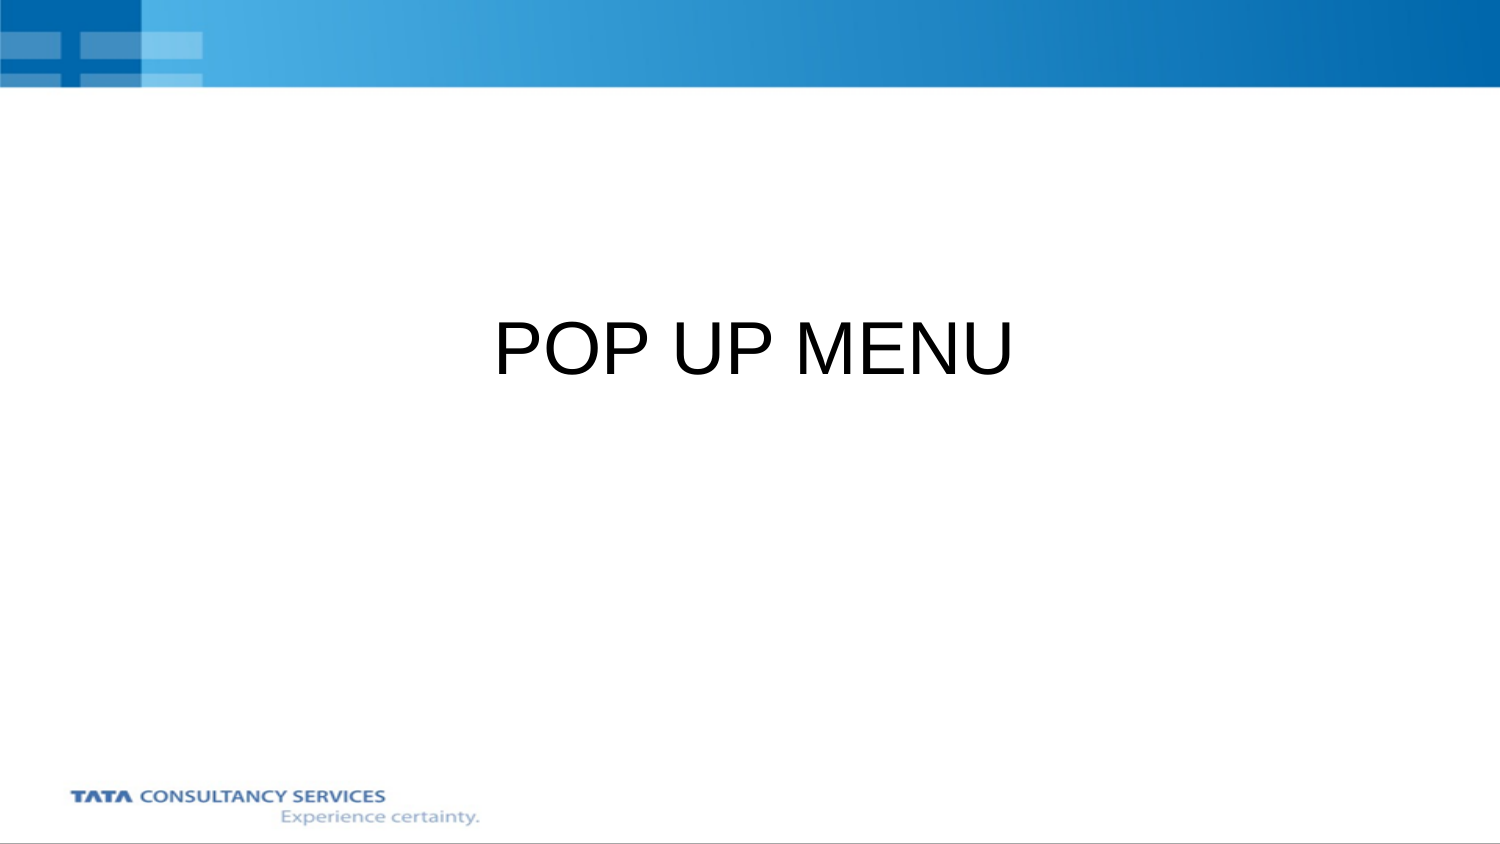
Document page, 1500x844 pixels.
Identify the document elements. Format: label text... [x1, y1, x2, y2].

subtitle POP UP MENU [59, 111, 1450, 613]
picture [0, 0, 1500, 843]
